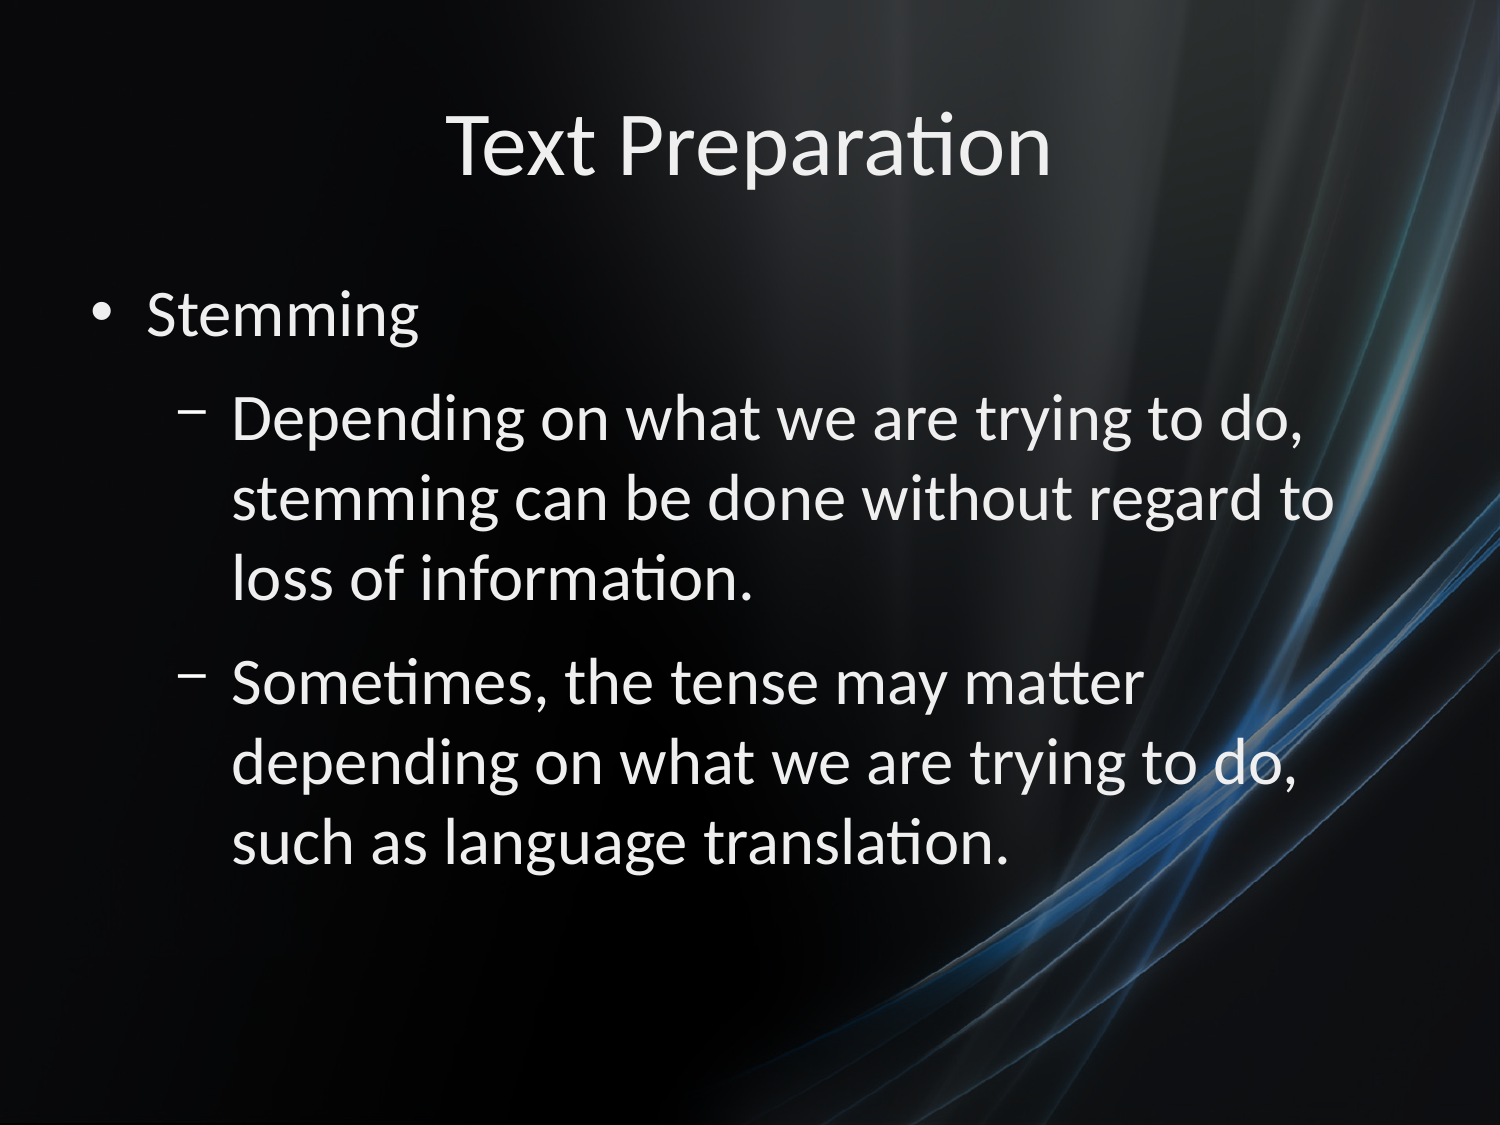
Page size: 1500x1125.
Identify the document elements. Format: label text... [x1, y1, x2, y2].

text_box [0, 0, 1500, 1125]
title Text Preparation [75, 45, 1425, 233]
list Stemming Depending on what we are trying to do, stemming can be done without regard to loss of information. Sometimes, the tense may matter depending on what we are trying to do, such as language translation. [75, 262, 1425, 1005]
